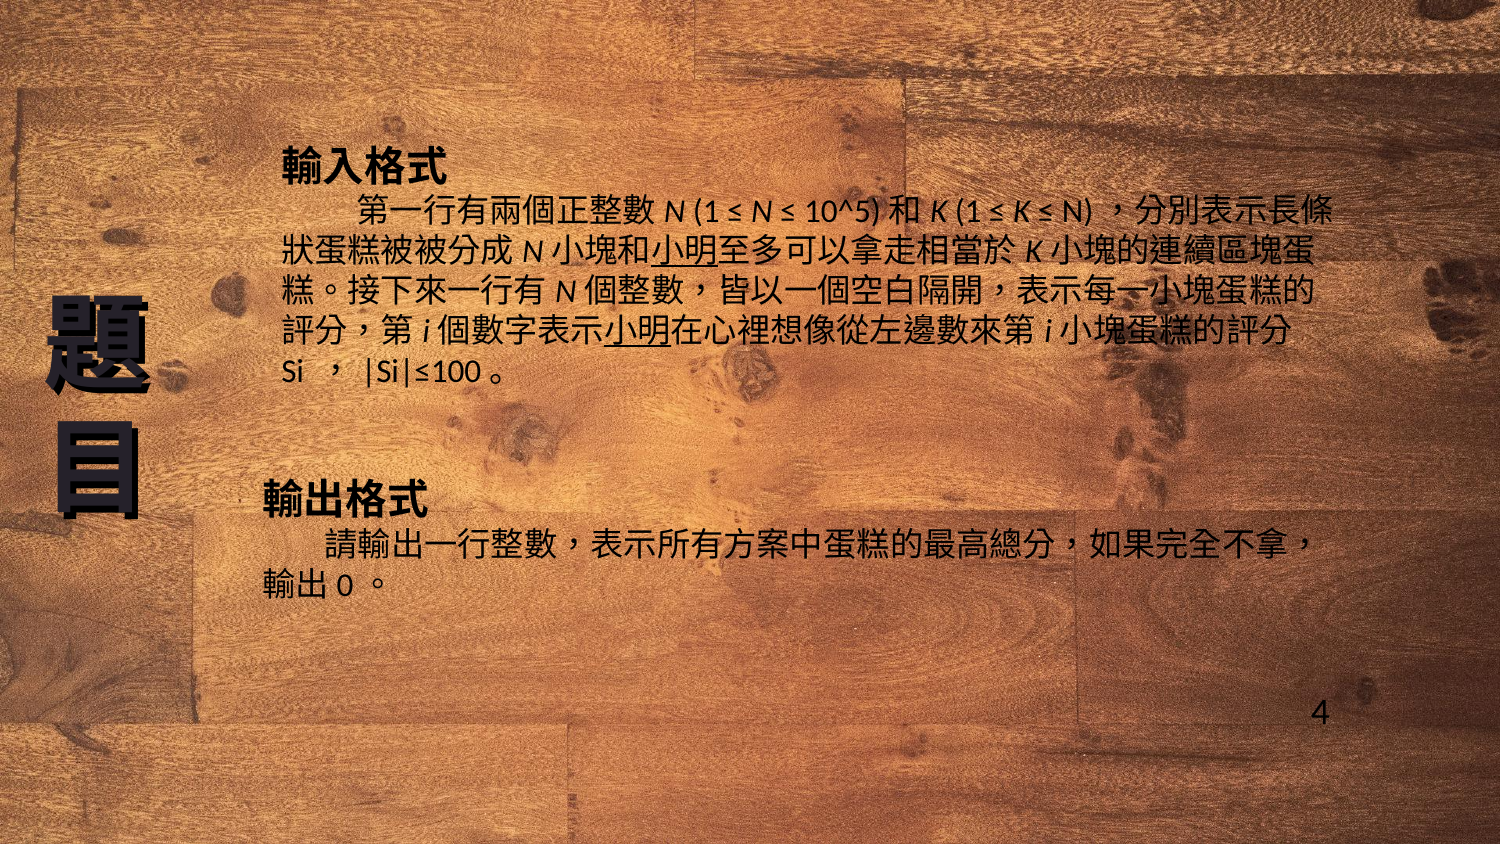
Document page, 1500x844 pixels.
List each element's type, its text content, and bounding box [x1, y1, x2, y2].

text_box 輸入格式 第一行有兩個正整數N (1 ≤ N ≤ 10^5)和K (1 ≤ K ≤ N)，分別表示長條狀蛋糕被被分成N小塊和小明至多可以拿走相當於K小塊的連續區塊蛋糕。接下來一行有N個整數，皆以一個空白隔開，表示每一小塊蛋糕的評分，第i個數字表示小明在心裡想像從左邊數來第i小塊蛋糕的評分Si ，|Si|≤100。 [266, 132, 1356, 397]
text_box 4 [1295, 672, 1386, 737]
text_box 題 目 [28, 268, 210, 513]
text_box 輸出格式 請輸出一行整數，表示所有方案中蛋糕的最高總分，如果完全不拿，輸出0。 [247, 465, 1349, 655]
